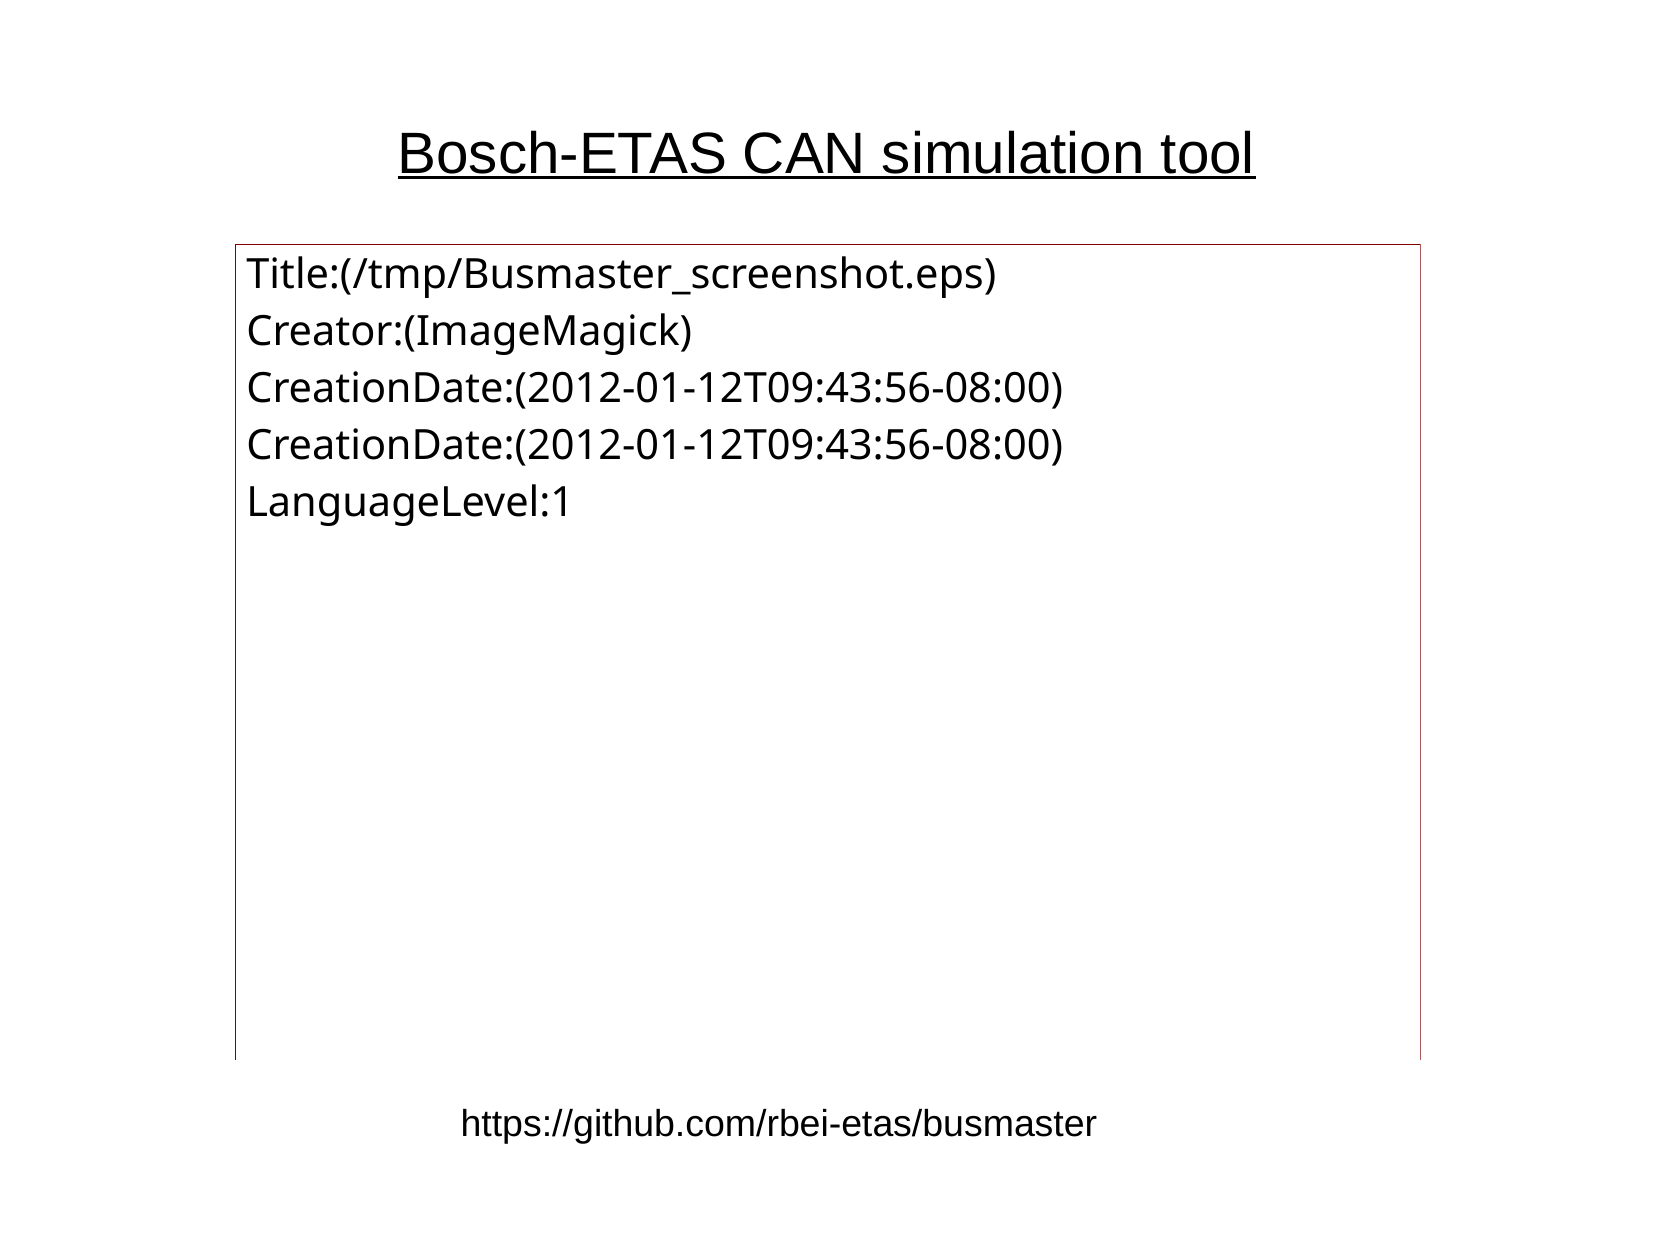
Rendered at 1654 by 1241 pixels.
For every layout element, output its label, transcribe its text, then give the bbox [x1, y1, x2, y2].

title Bosch-ETAS CAN simulation tool [82, 49, 1571, 257]
picture [232, 241, 1421, 1060]
text_box https://github.com/rbei-etas/busmaster [445, 1095, 1114, 1152]
